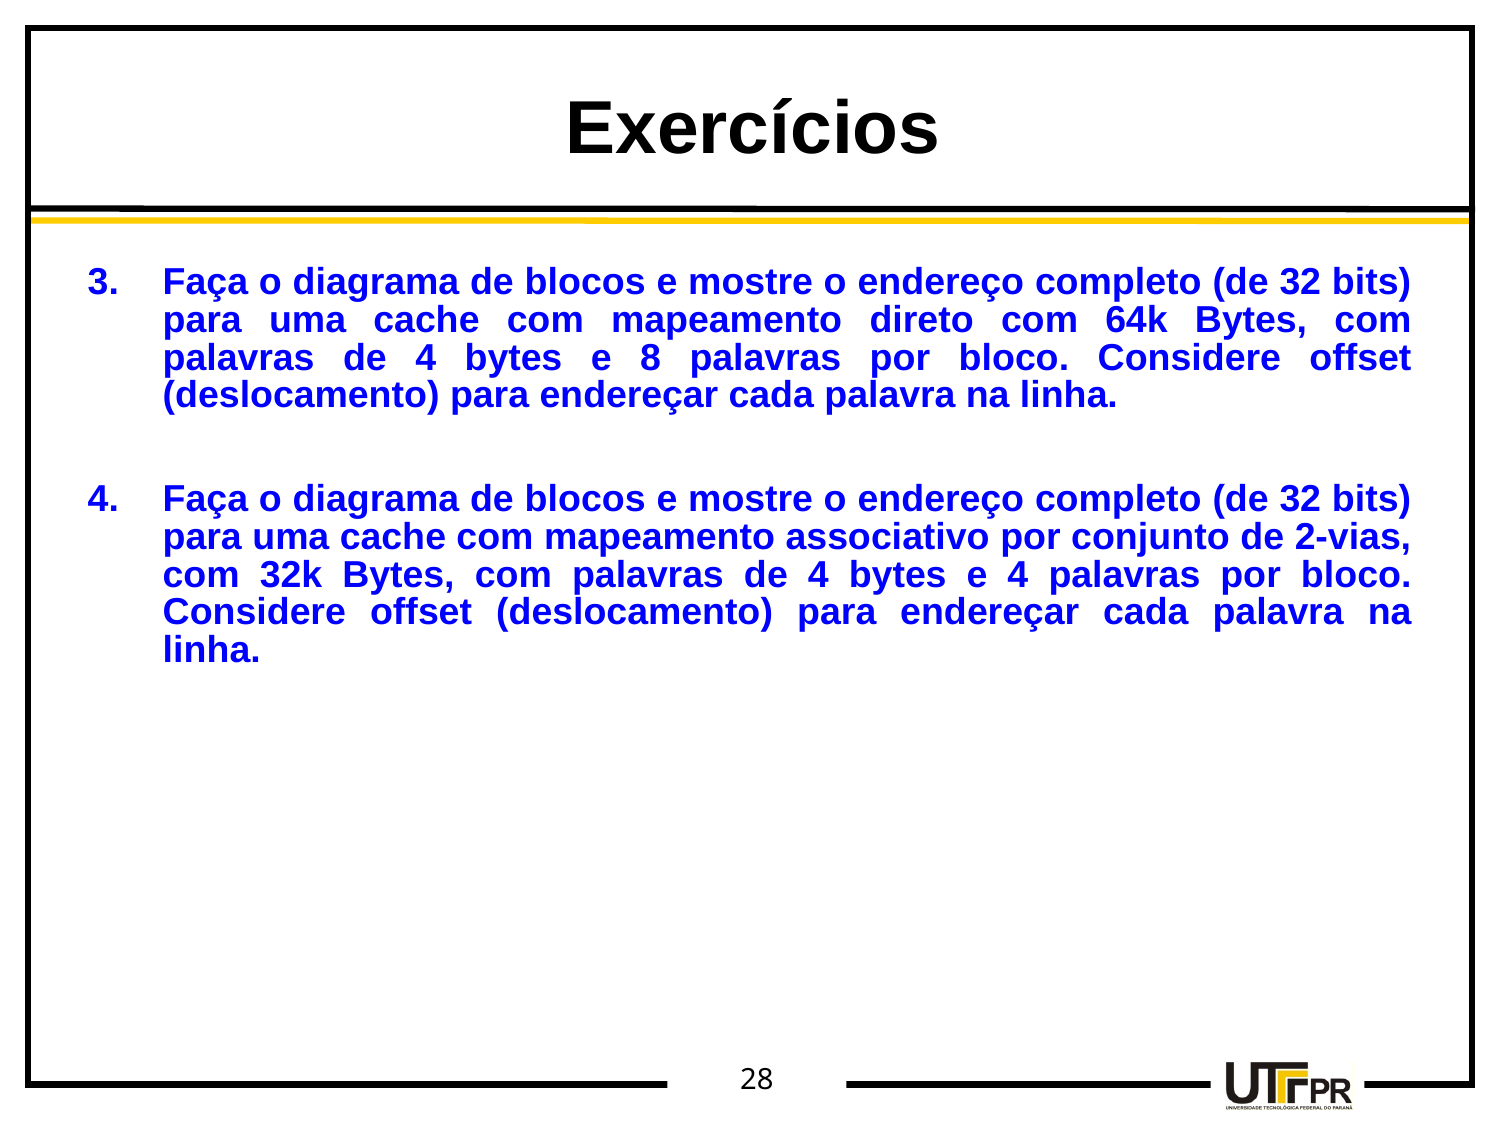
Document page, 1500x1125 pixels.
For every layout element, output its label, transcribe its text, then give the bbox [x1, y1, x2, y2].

list Faça o diagrama de blocos e mostre o endereço completo (de 32 bits) para uma cache com mapeamento direto com 64k Bytes, com palavras de 4 bytes e 8 palavras por bloco. Considere offset (deslocamento) para endereçar cada palavra na linha. Faça o diagrama de blocos e mostre o endereço completo (de 32 bits) para uma cache com mapeamento associativo por conjunto de 2-vias, com 32k Bytes, com palavras de 4 bytes e 4 palavras por bloco. Considere offset (deslocamento) para endereçar cada palavra na linha. [72, 257, 1428, 1027]
picture [1225, 1062, 1353, 1110]
title Exercícios [29, 85, 1477, 180]
